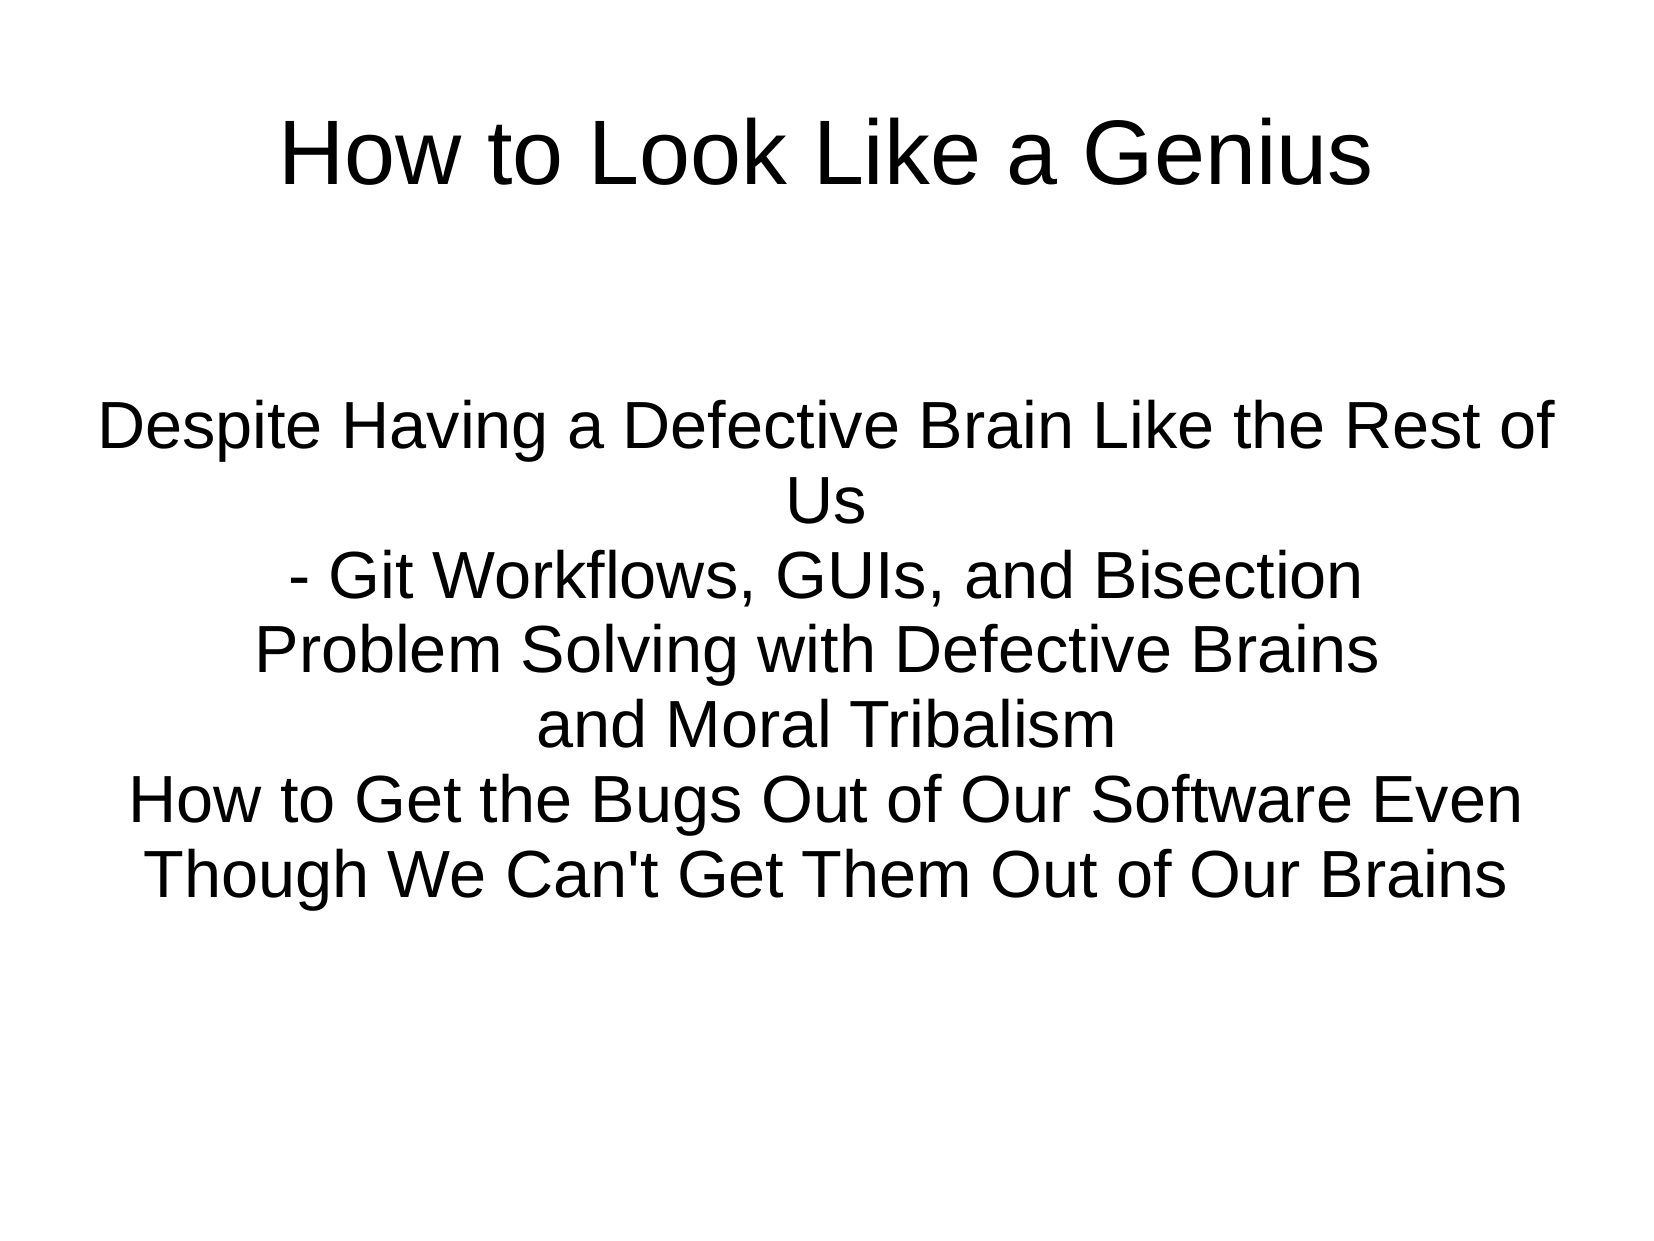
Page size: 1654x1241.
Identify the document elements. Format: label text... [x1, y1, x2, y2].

title How to Look Like a Genius [82, 49, 1571, 257]
subtitle Despite Having a Defective Brain Like the Rest of Us - Git Workflows, GUIs, and Bisection Problem Solving with Defective Brains and Moral Tribalism How to Get the Bugs Out of Our Software Even Though We Can't Get Them Out of Our Brains [82, 290, 1571, 1010]
